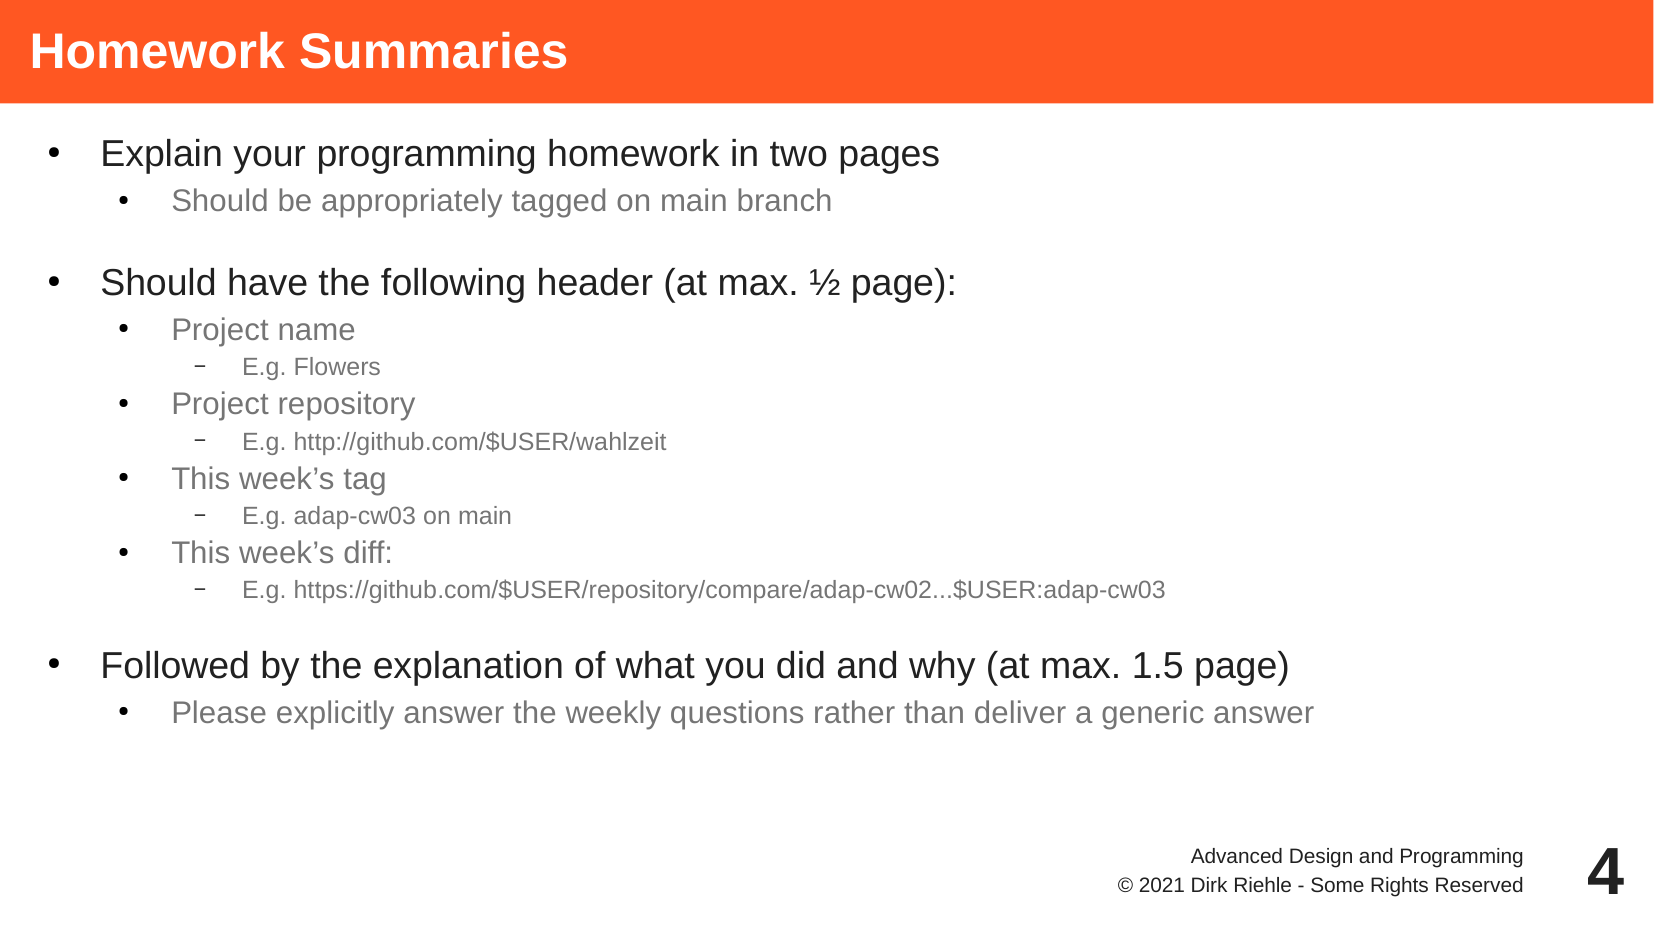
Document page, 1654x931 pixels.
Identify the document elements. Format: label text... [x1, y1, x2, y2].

title Homework Summaries [0, 0, 1654, 104]
list Explain your programming homework in two pages Should be appropriately tagged on main branch Should have the following header (at max. ½ page): Project name E.g. Flowers Project repository E.g. http://github.com/$USER/wahlzeit This week’s tag E.g. adap-cw03 on main This week’s diff: E.g. https://github.com/$USER/repository/compare/adap-cw02...$USER:adap-cw03 Followed by the explanation of what you did and why (at max. 1.5 page) Please explicitly answer the weekly questions rather than deliver a generic answer [29, 132, 1625, 813]
